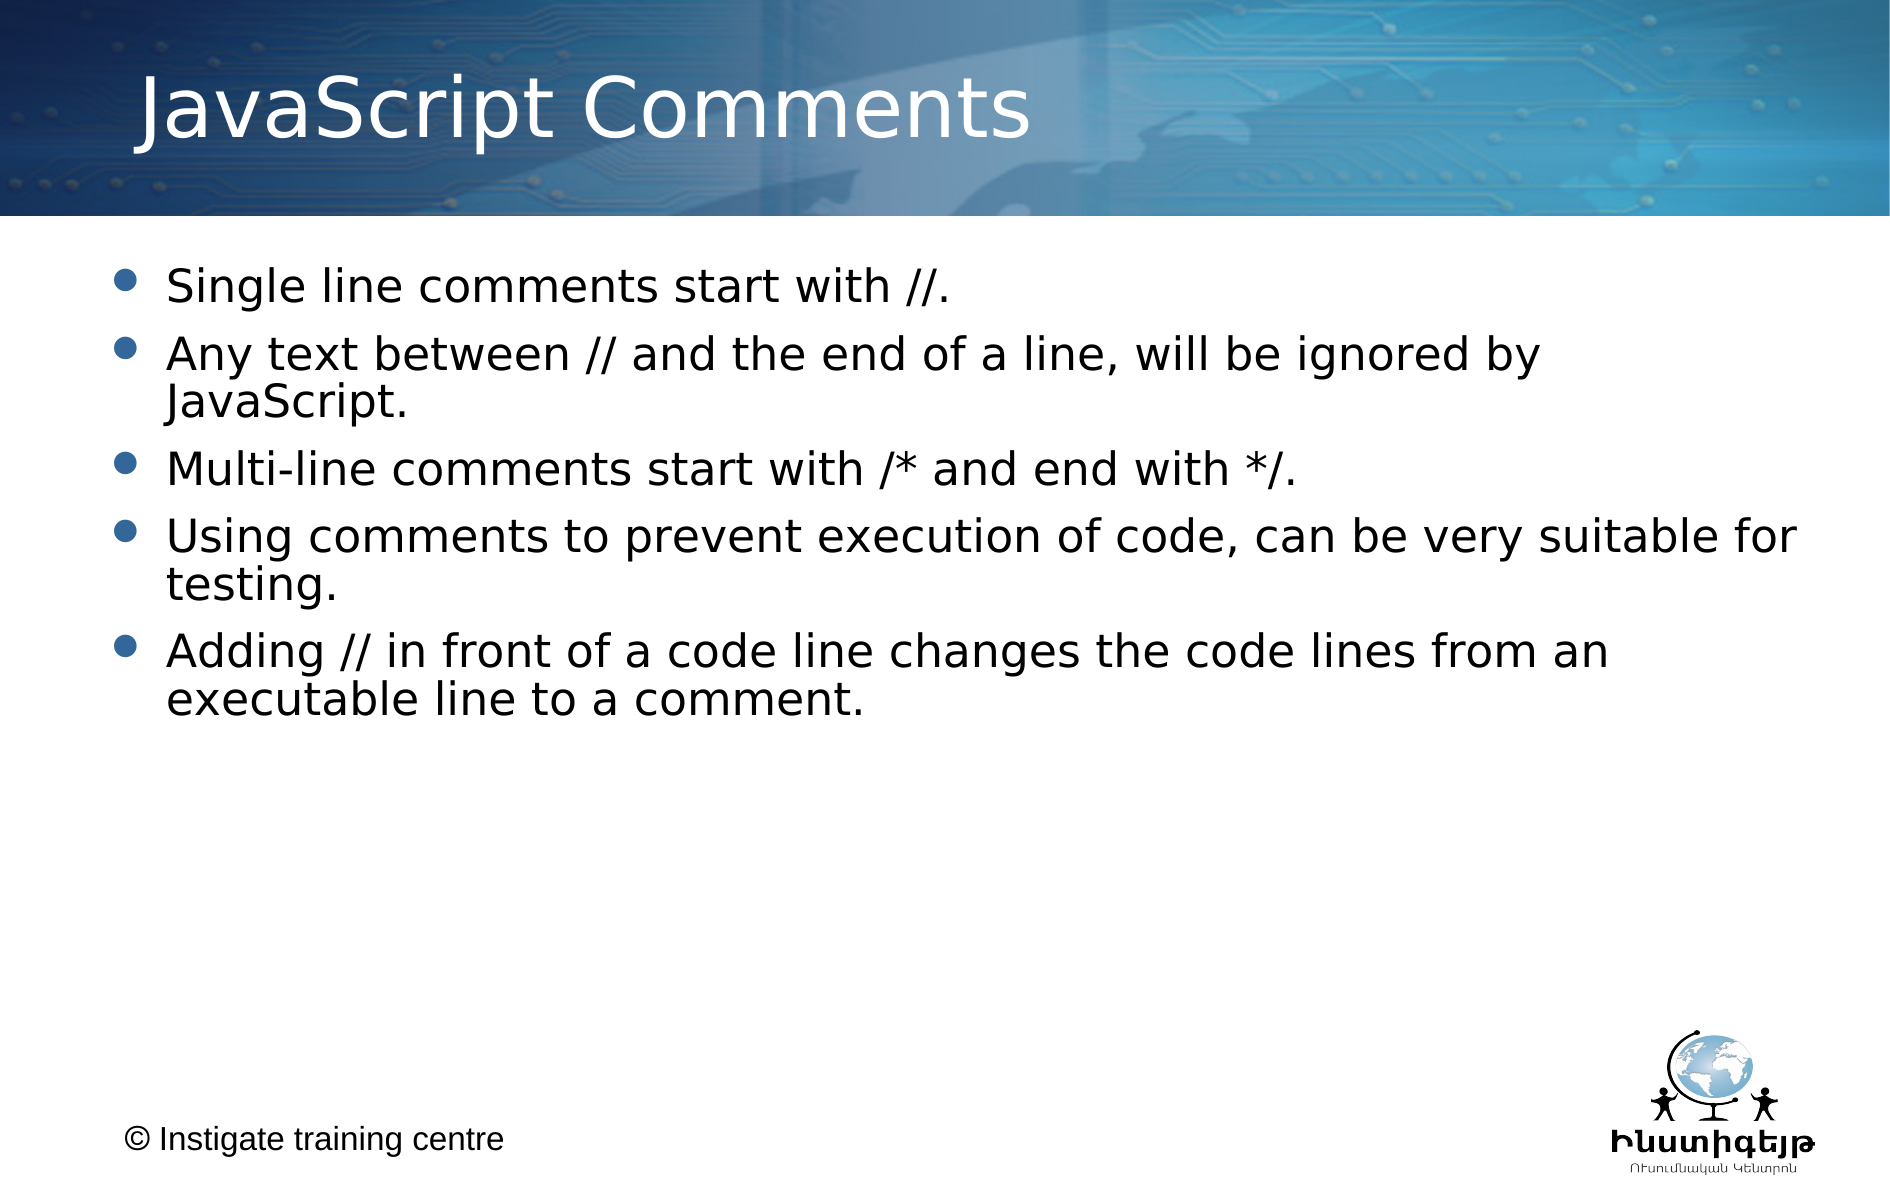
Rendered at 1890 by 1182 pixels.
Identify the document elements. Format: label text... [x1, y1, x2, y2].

picture [0, 0, 1890, 216]
list Single line comments start with //. Any text between // and the end of a line, will be ignored by JavaScript. Multi-line comments start with /* and end with */. Using comments to prevent execution of code, can be very suitable for testing. Adding // in front of a code line changes the code lines from an executable line to a comment. [110, 264, 1801, 281]
text_box JavaScript Comments [138, 82, 1801, 88]
picture [1612, 1030, 1815, 1175]
